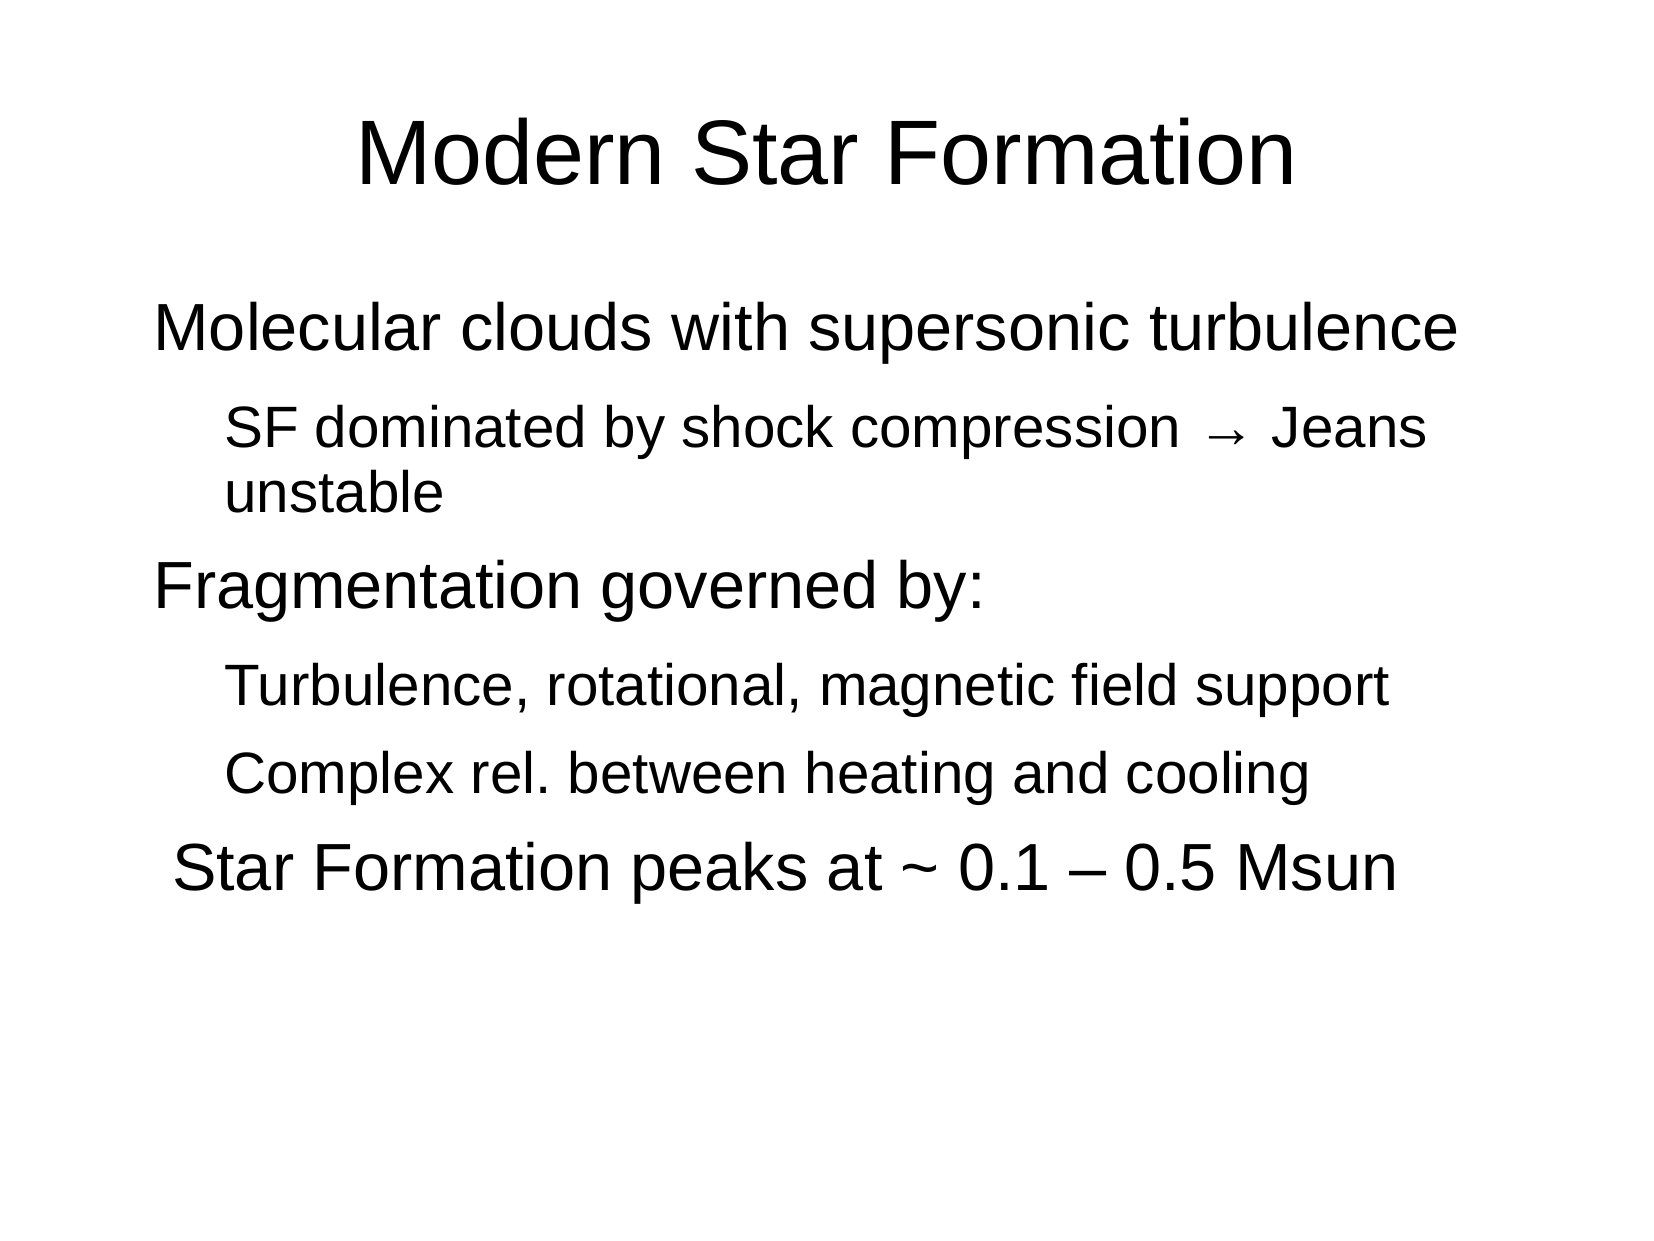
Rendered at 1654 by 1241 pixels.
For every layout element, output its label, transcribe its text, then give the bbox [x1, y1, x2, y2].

title Modern Star Formation [82, 49, 1571, 257]
list Molecular clouds with supersonic turbulence SF dominated by shock compression → Jeans unstable Fragmentation governed by: Turbulence, rotational, magnetic field support Complex rel. between heating and cooling Star Formation peaks at ~ 0.1 – 0.5 Msun [82, 290, 1571, 1010]
